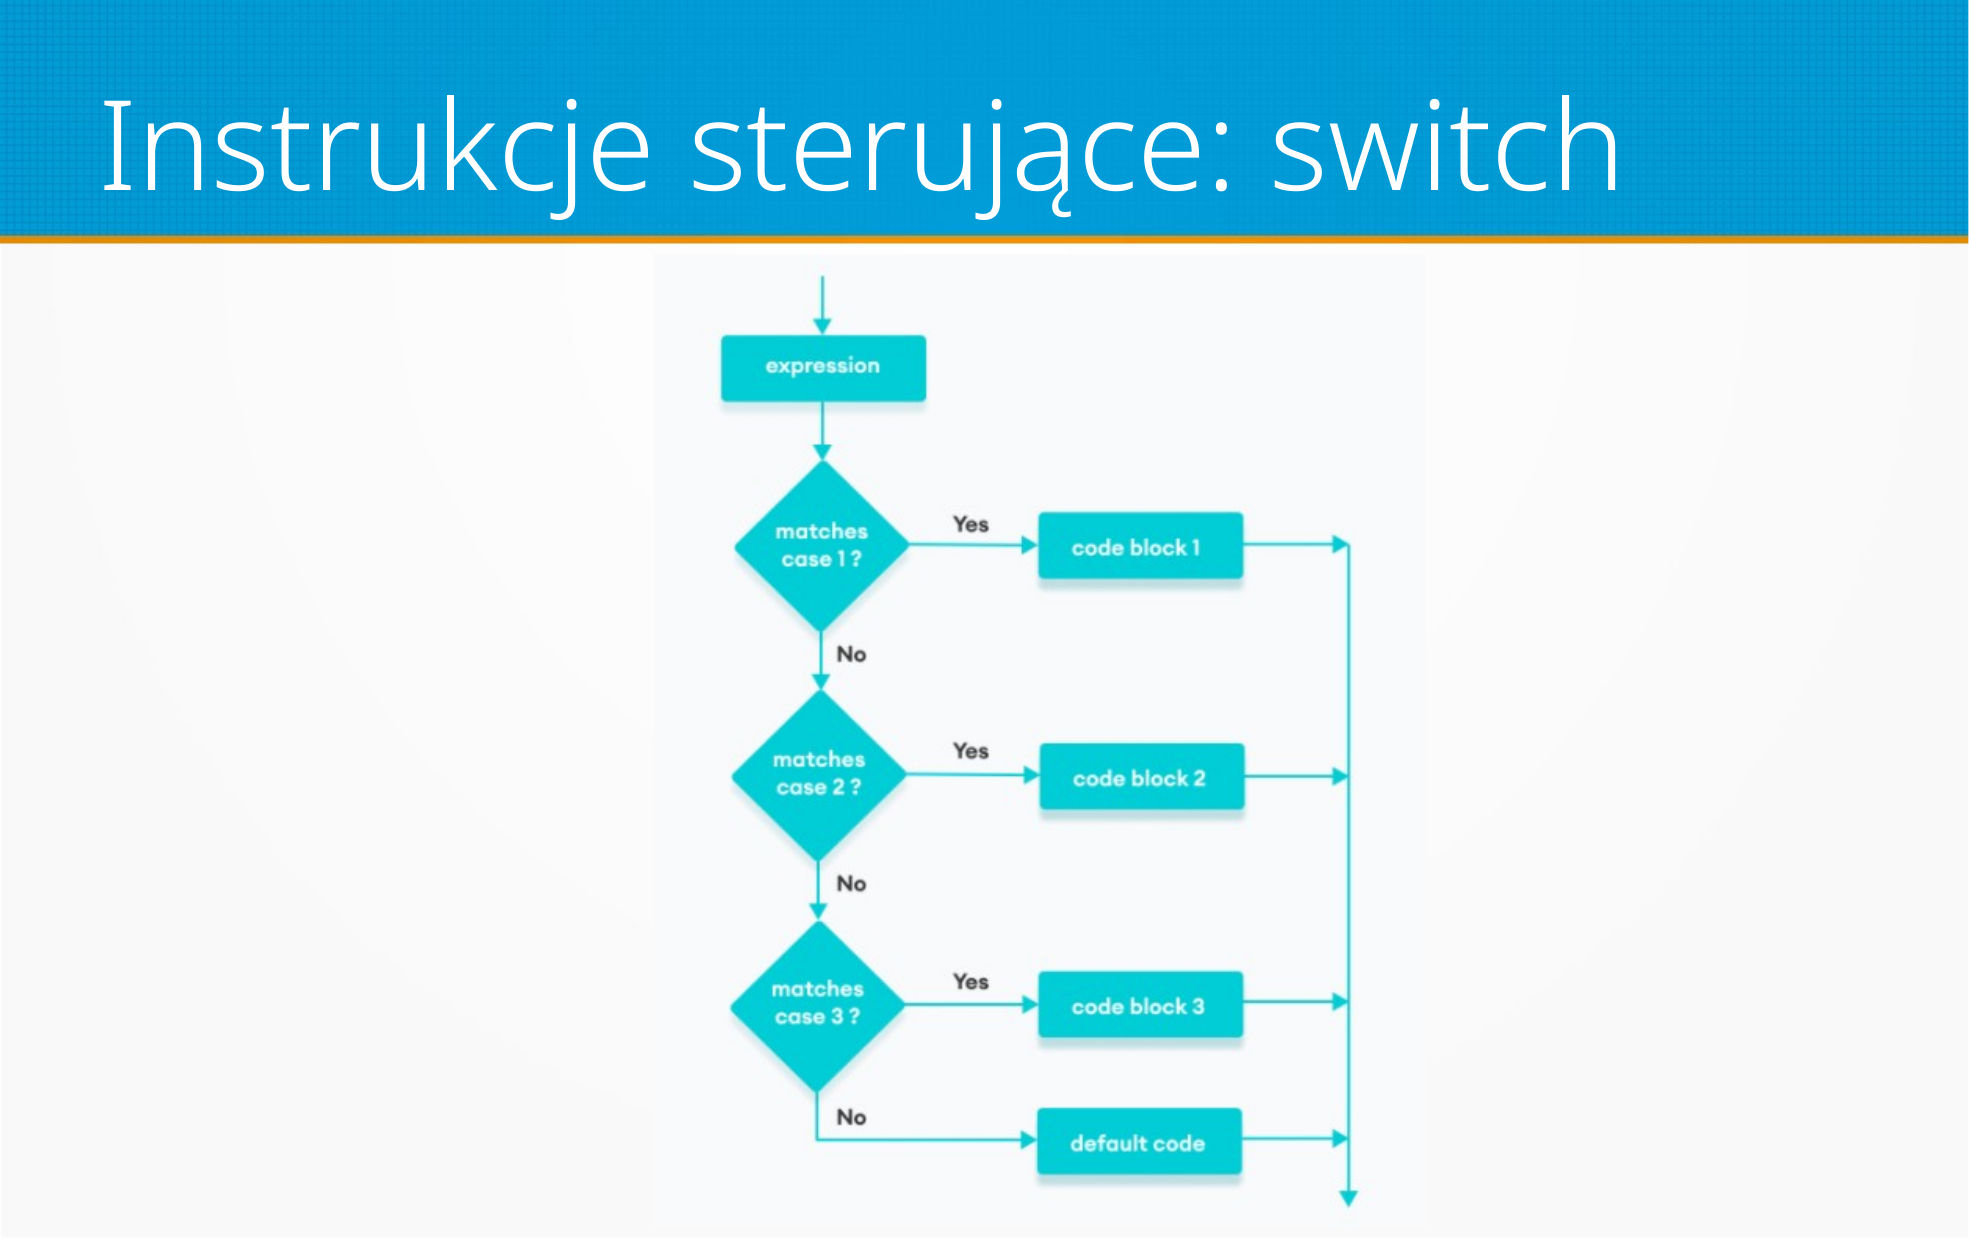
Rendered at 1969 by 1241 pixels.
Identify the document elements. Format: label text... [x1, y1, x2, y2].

title Instrukcje sterujące: switch [98, 19, 1870, 227]
picture [0, 233, 1969, 1241]
